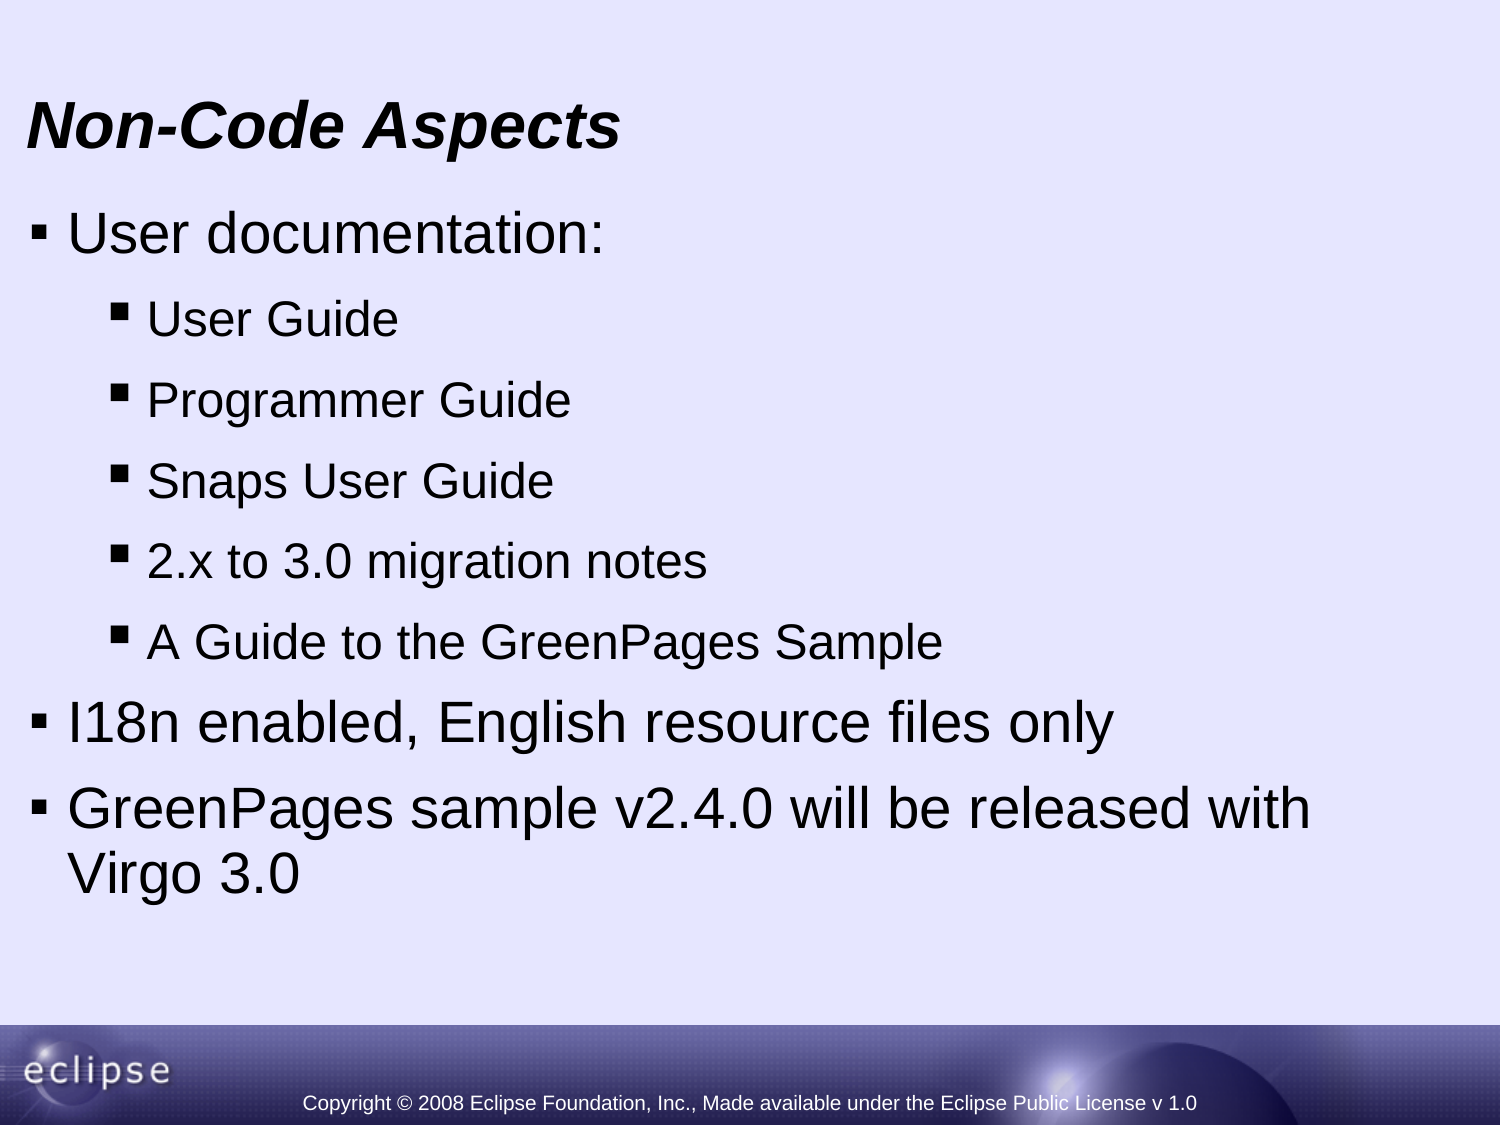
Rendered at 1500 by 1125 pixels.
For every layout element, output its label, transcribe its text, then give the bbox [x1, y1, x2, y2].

picture [0, 1025, 1500, 1125]
list User documentation: User Guide Programmer Guide Snaps User Guide 2.x to 3.0 migration notes A Guide to the GreenPages Sample I18n enabled, English resource files only GreenPages sample v2.4.0 will be released with Virgo 3.0 [29, 200, 1455, 1034]
title Non-Code Aspects [26, 84, 1474, 172]
